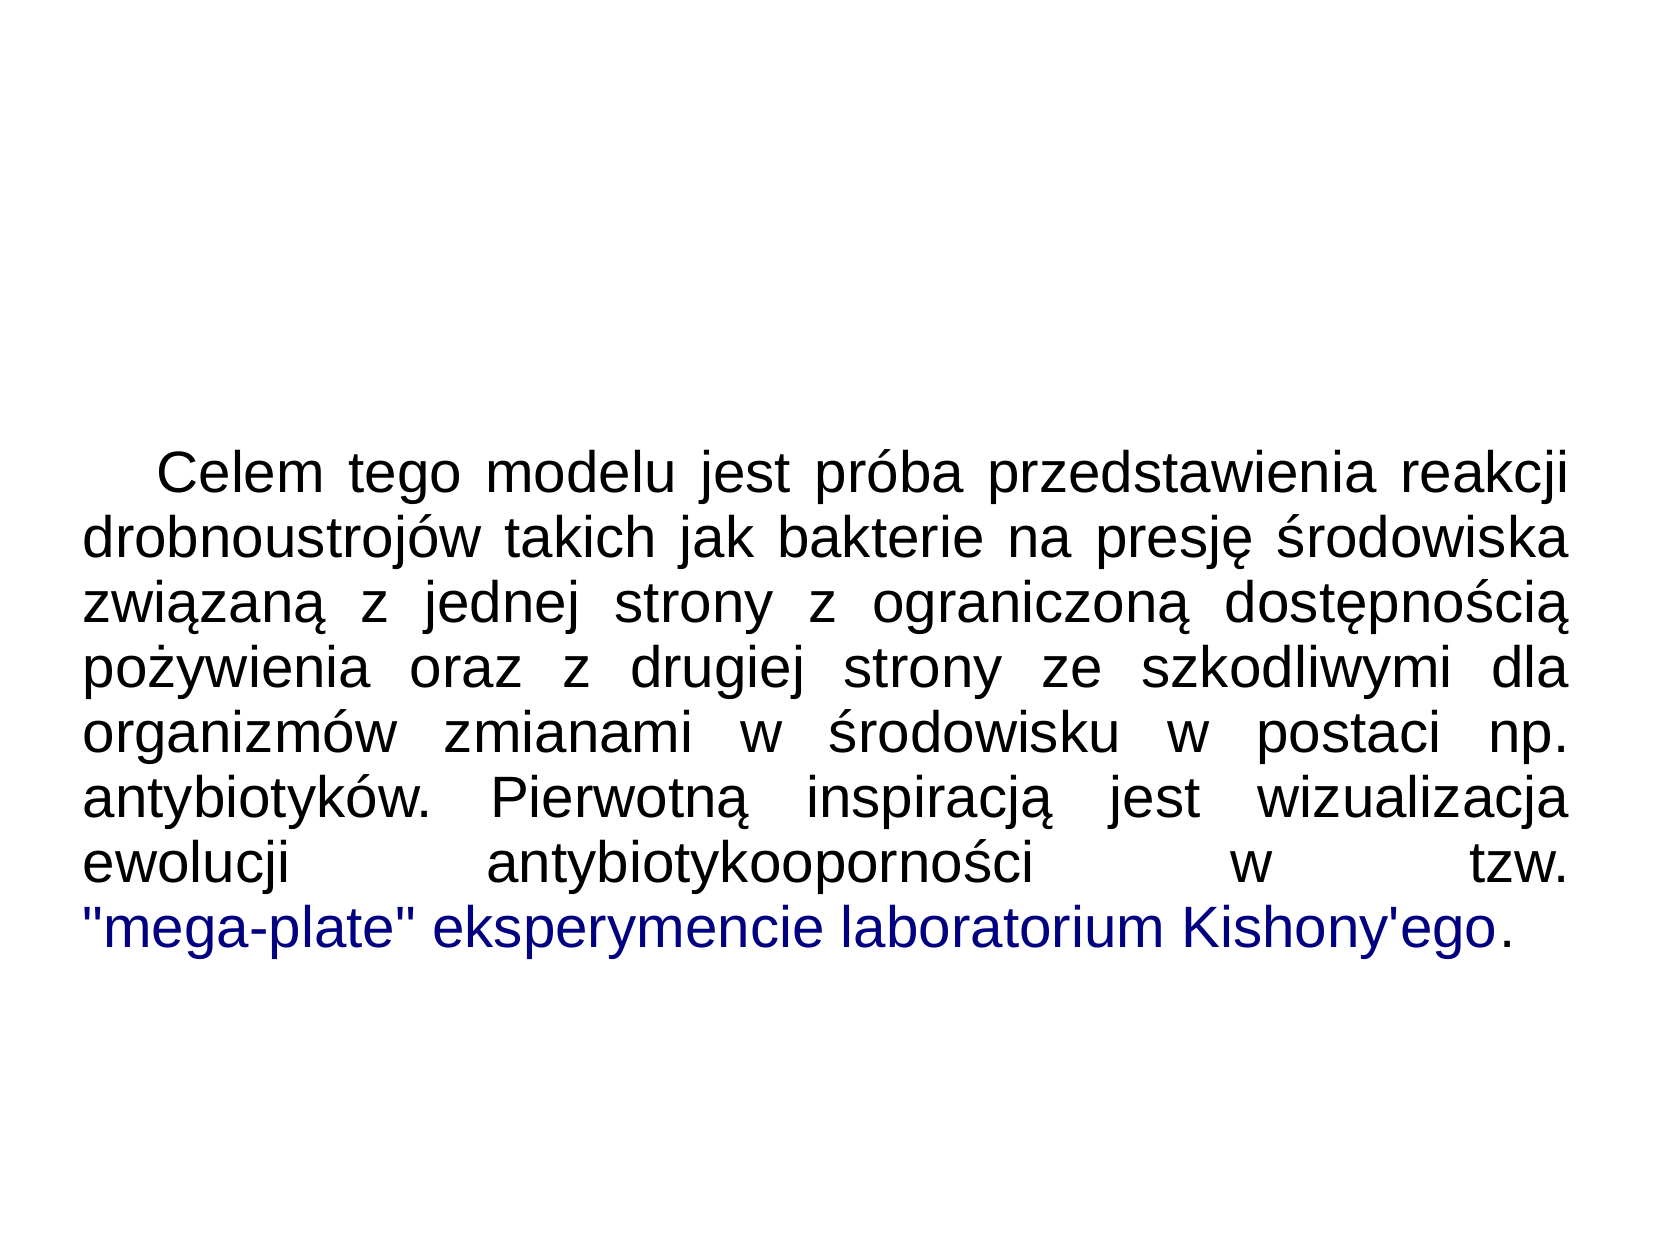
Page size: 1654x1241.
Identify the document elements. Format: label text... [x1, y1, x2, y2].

subtitle Celem tego modelu jest próba przedstawienia reakcji drobnoustrojów takich jak bakterie na presję środowiska związaną z jednej strony z ograniczoną dostępnością pożywienia oraz z drugiej strony ze szkodliwymi dla organizmów zmianami w środowisku w postaci np. antybiotyków. Pierwotną inspiracją jest wizualizacja ewolucji antybiotykooporności w tzw. "mega-plate" eksperymencie laboratorium Kishony'ego. [82, 290, 1571, 1109]
